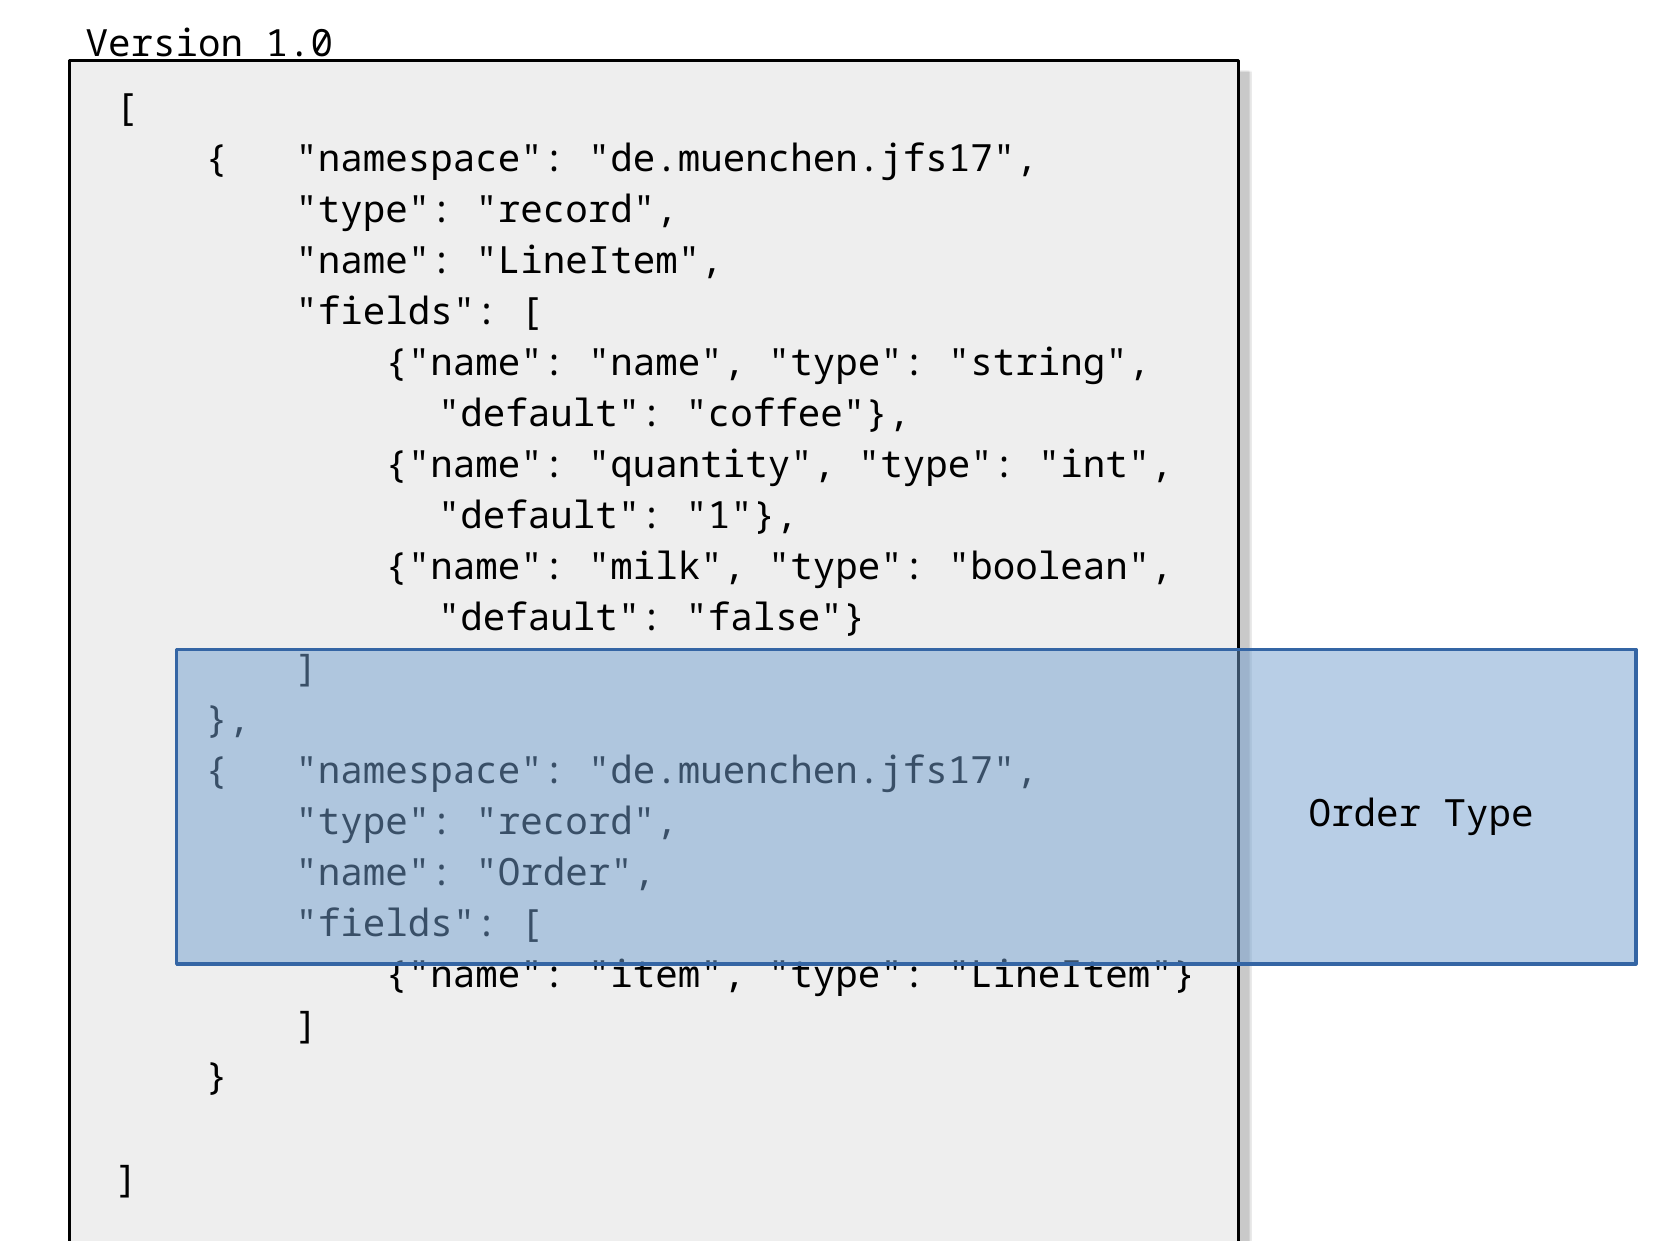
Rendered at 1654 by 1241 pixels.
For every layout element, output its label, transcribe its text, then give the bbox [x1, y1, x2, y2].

text_box Version 1.0 [70, 8, 349, 68]
text_box [69, 60, 1636, 1241]
text_box Order Type [1293, 779, 1616, 838]
text_box [ { "namespace": "de.muenchen.jfs17", "type": "record", "name": "LineItem", "fields": [ {"name": "name", "type": "string", "default": "coffee"}, {"name": "quantity", "type": "int", "default": "1"}, {"name": "milk", "type": "boolean", "default": "false"} ] }, { "namespace": "de.muenchen.jfs17", "type": "record", "name": "Order", "fields": [ {"name": "item", "type": "LineItem"} ] } ] [100, 73, 1211, 1241]
